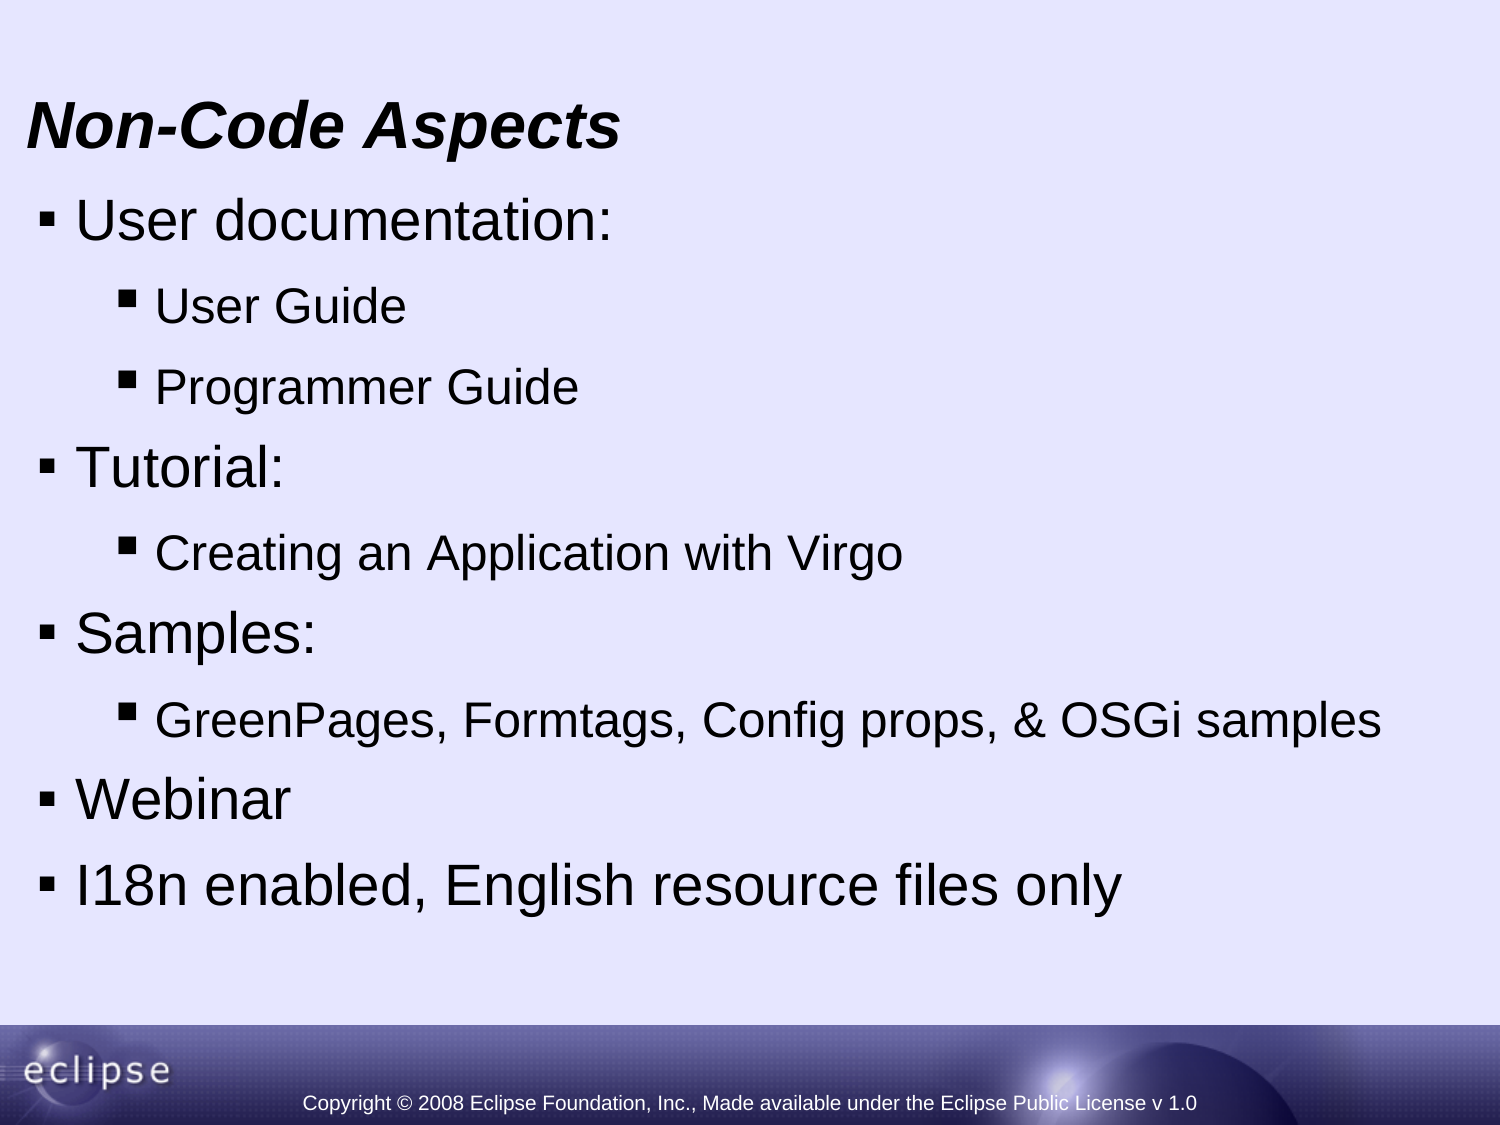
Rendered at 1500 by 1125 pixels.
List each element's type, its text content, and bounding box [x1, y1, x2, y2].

picture [0, 1025, 1500, 1125]
title Non-Code Aspects [26, 84, 1474, 172]
list User documentation: User Guide Programmer Guide Tutorial: Creating an Application with Virgo Samples: GreenPages, Formtags, Config props, & OSGi samples Webinar I18n enabled, English resource files only [37, 187, 1463, 1021]
